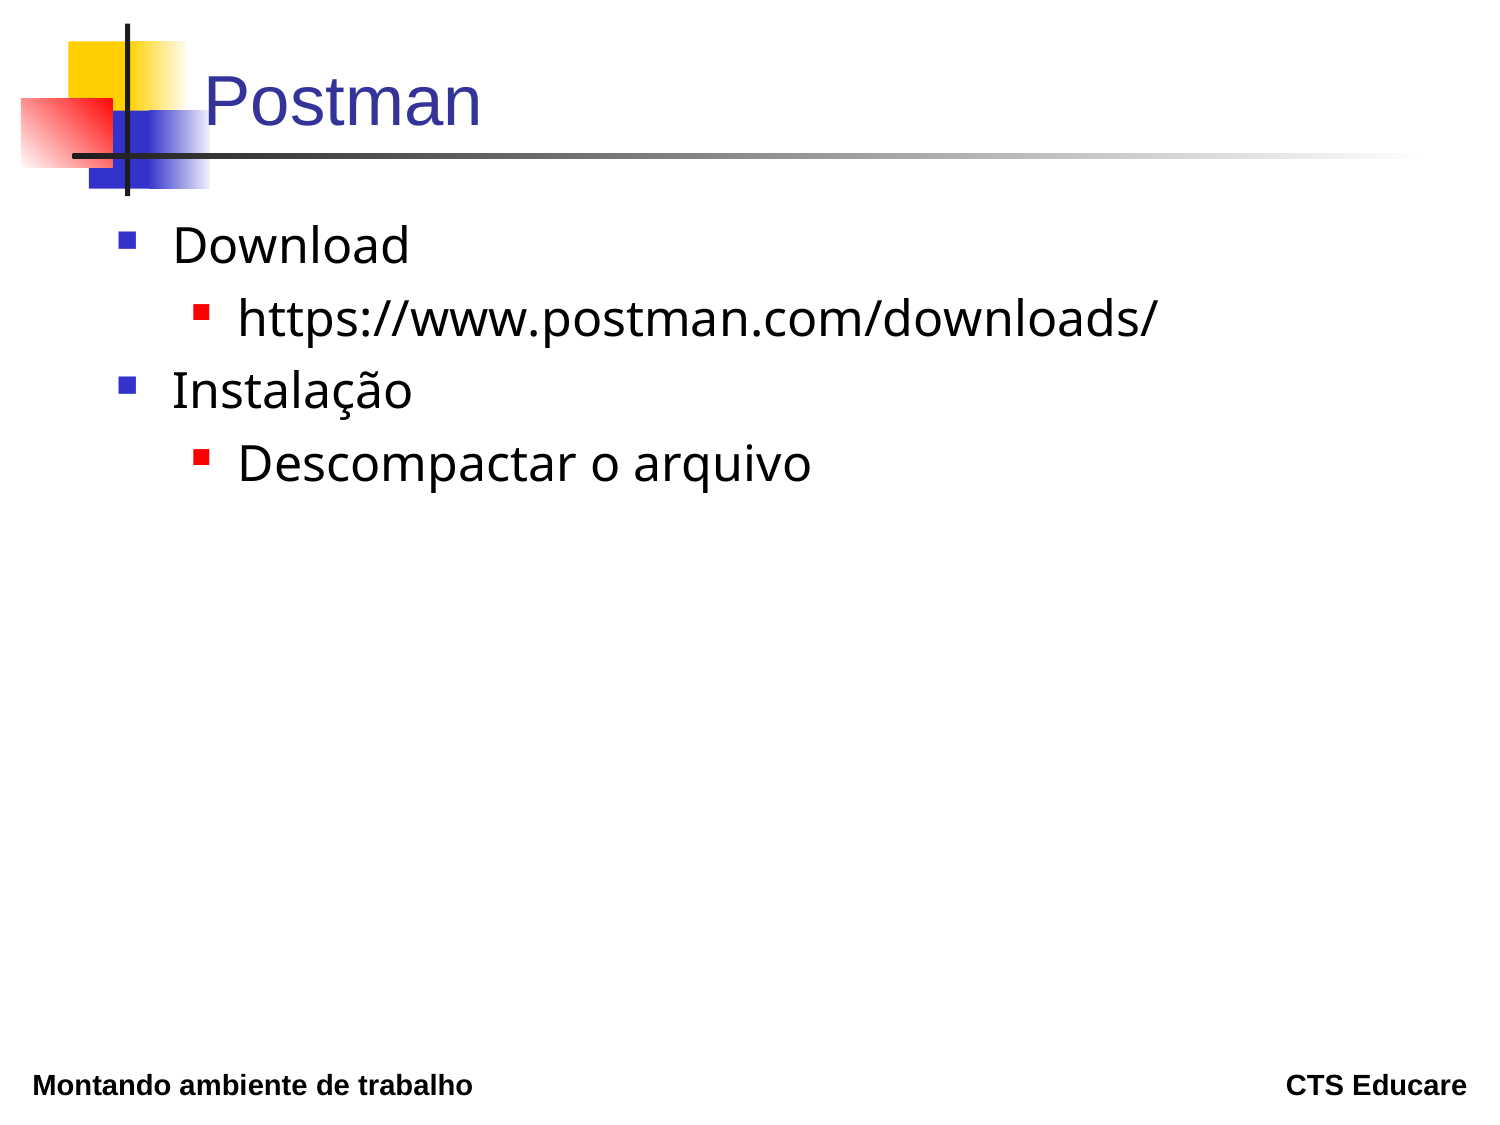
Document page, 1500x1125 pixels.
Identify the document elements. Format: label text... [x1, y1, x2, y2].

list Download https://www.postman.com/downloads/ Instalação Descompactar o arquivo [100, 206, 1447, 1024]
title Postman [188, 46, 1468, 149]
